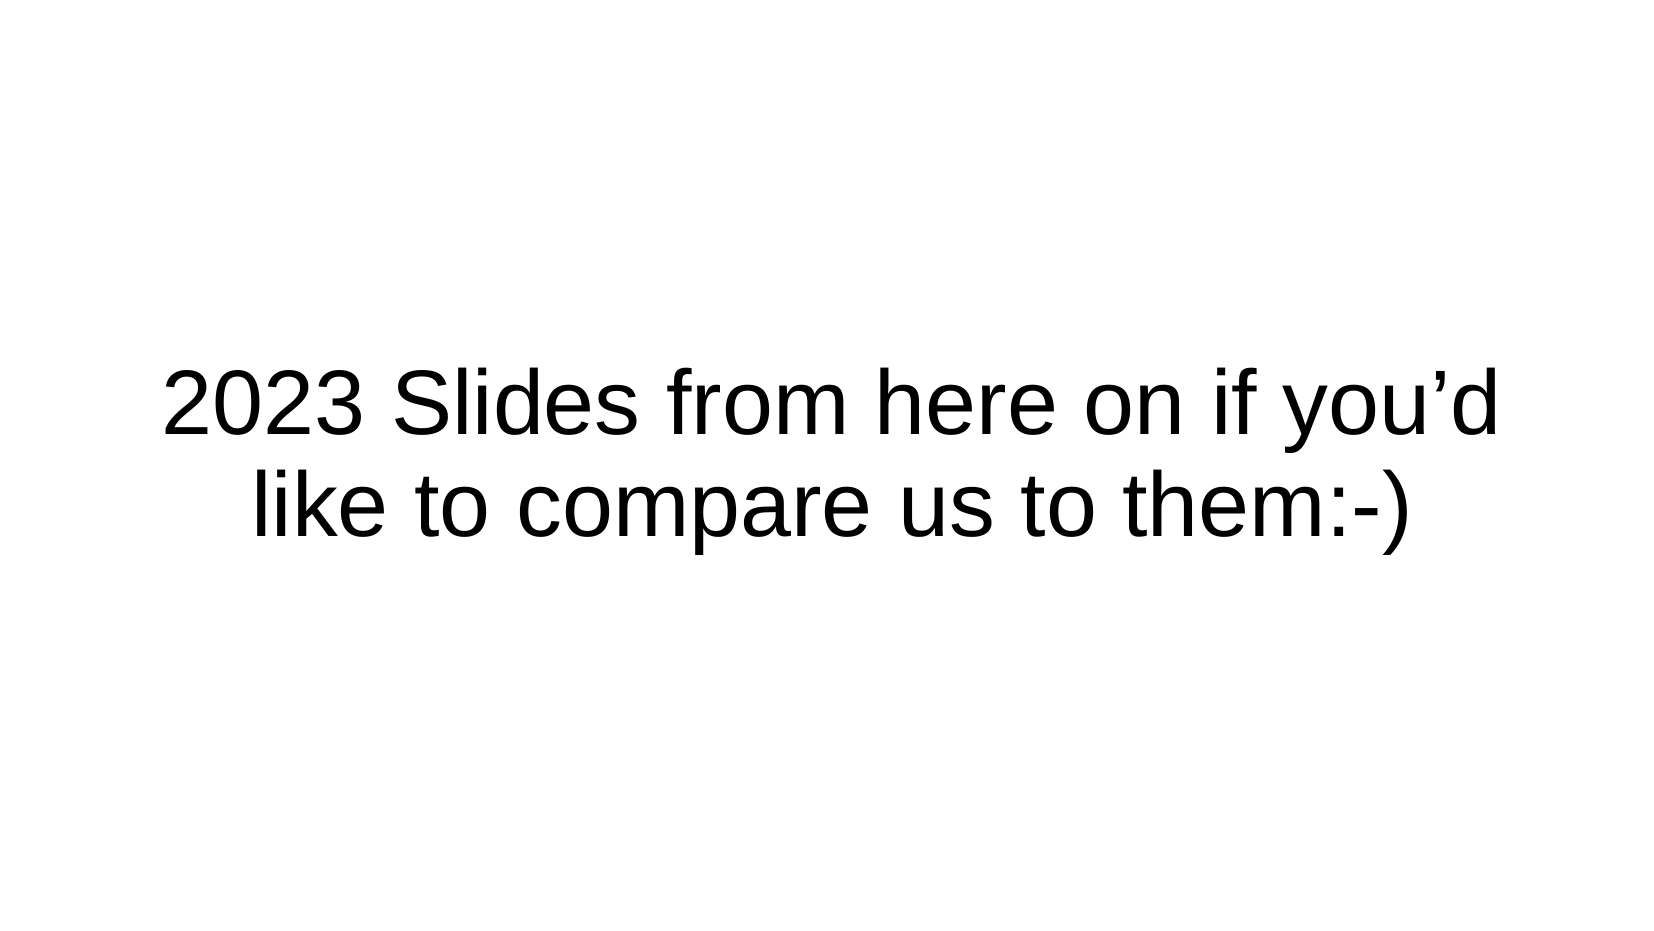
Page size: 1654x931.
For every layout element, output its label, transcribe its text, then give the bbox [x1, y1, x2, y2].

title 2023 Slides from here on if you’d like to compare us to them:-) [88, 351, 1577, 557]
